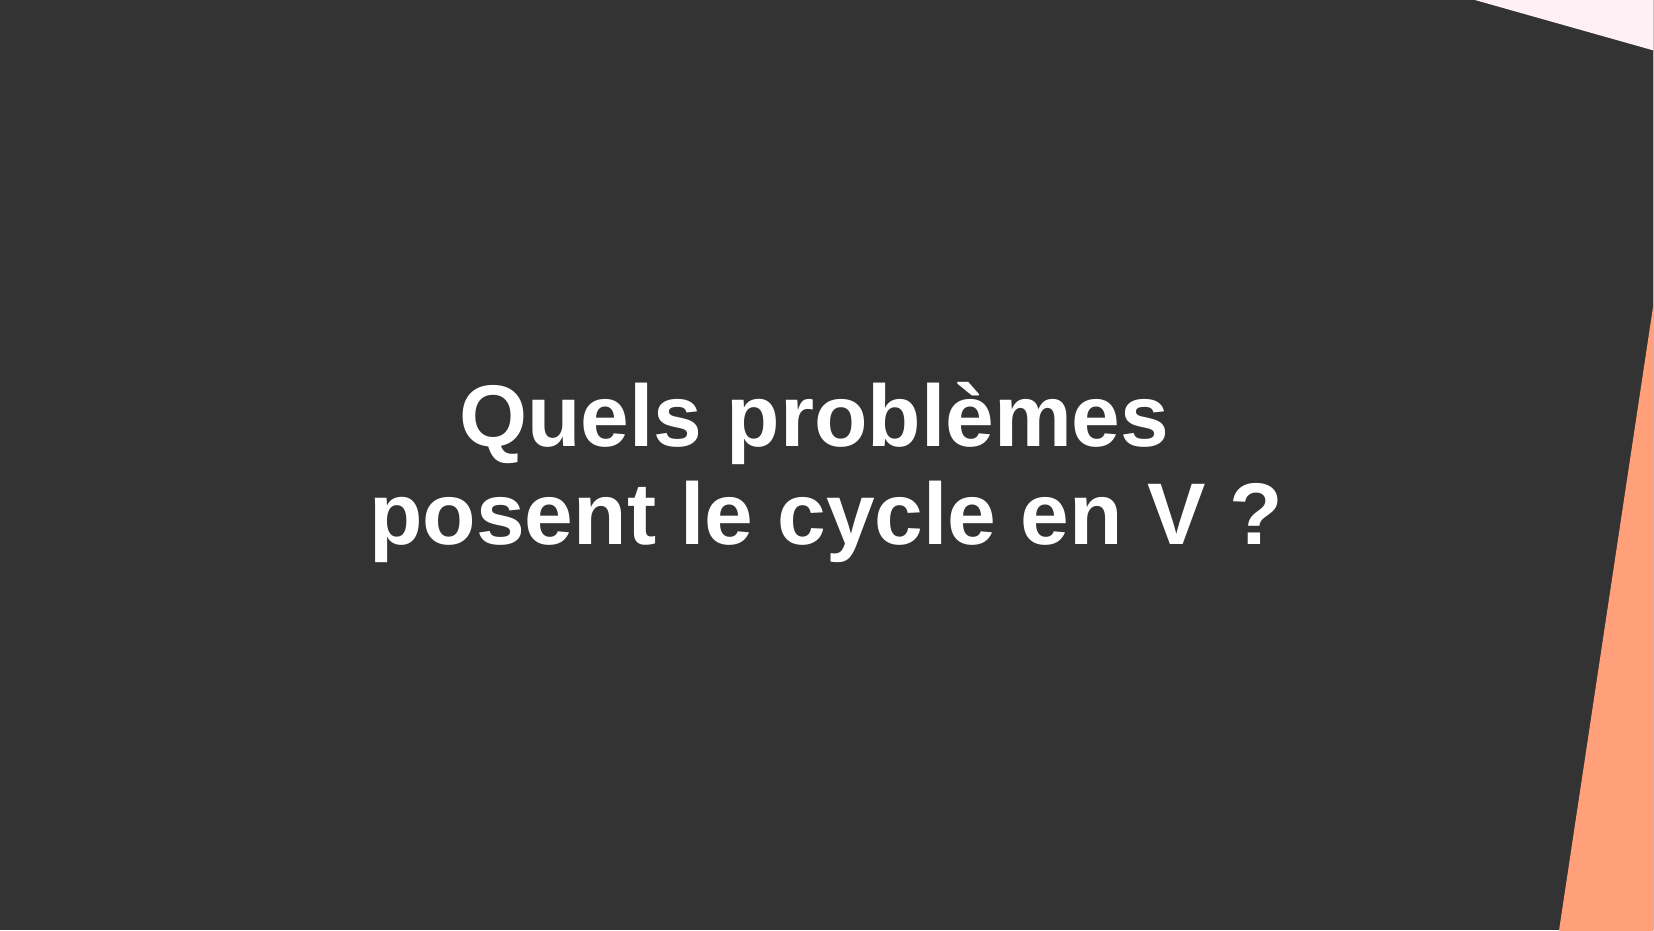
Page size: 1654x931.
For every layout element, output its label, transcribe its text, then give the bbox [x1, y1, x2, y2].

text_box [1474, 0, 1654, 51]
title Quels problèmes posent le cycle en V ? [31, 367, 1622, 563]
text_box [1558, 300, 1654, 931]
